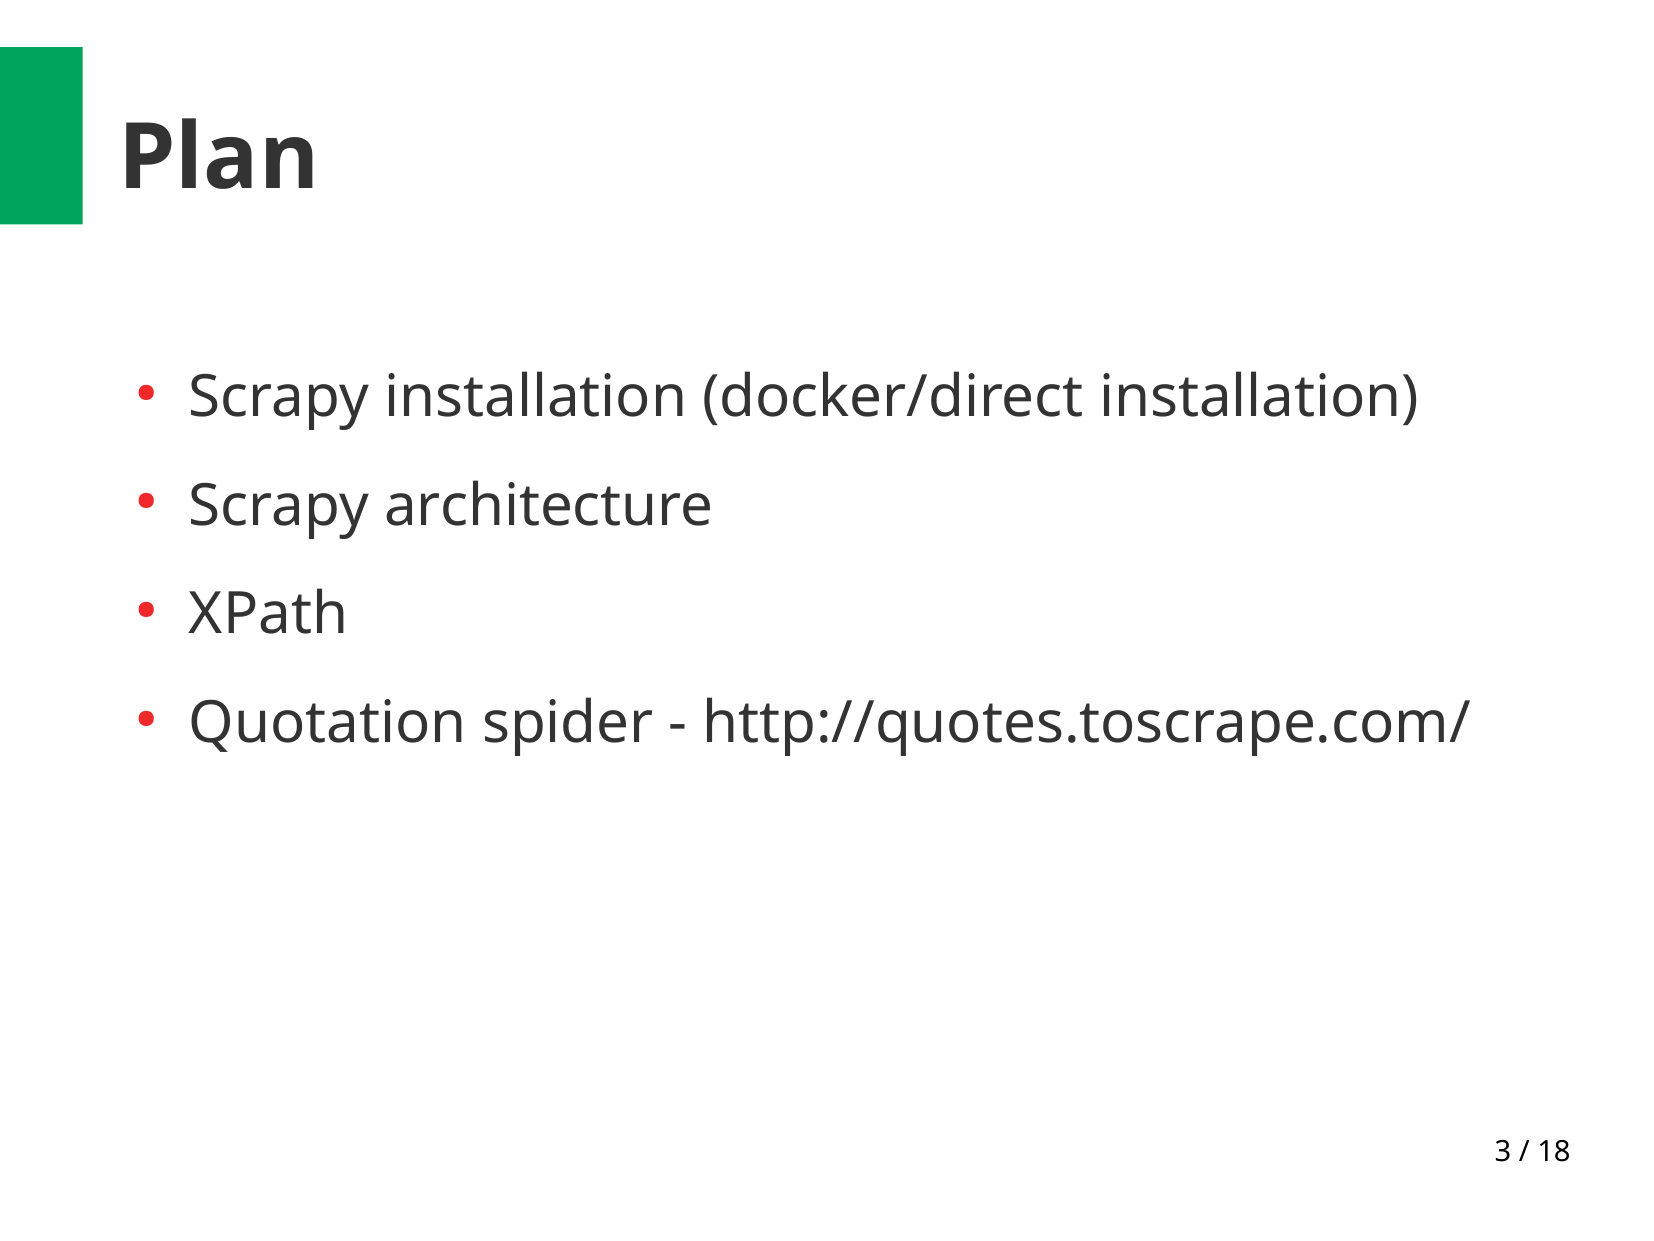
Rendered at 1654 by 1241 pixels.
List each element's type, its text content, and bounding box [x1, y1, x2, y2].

list Scrapy installation (docker/direct installation) Scrapy architecture XPath Quotation spider - http://quotes.toscrape.com/ [118, 354, 1536, 1074]
title Plan [118, 49, 1571, 257]
